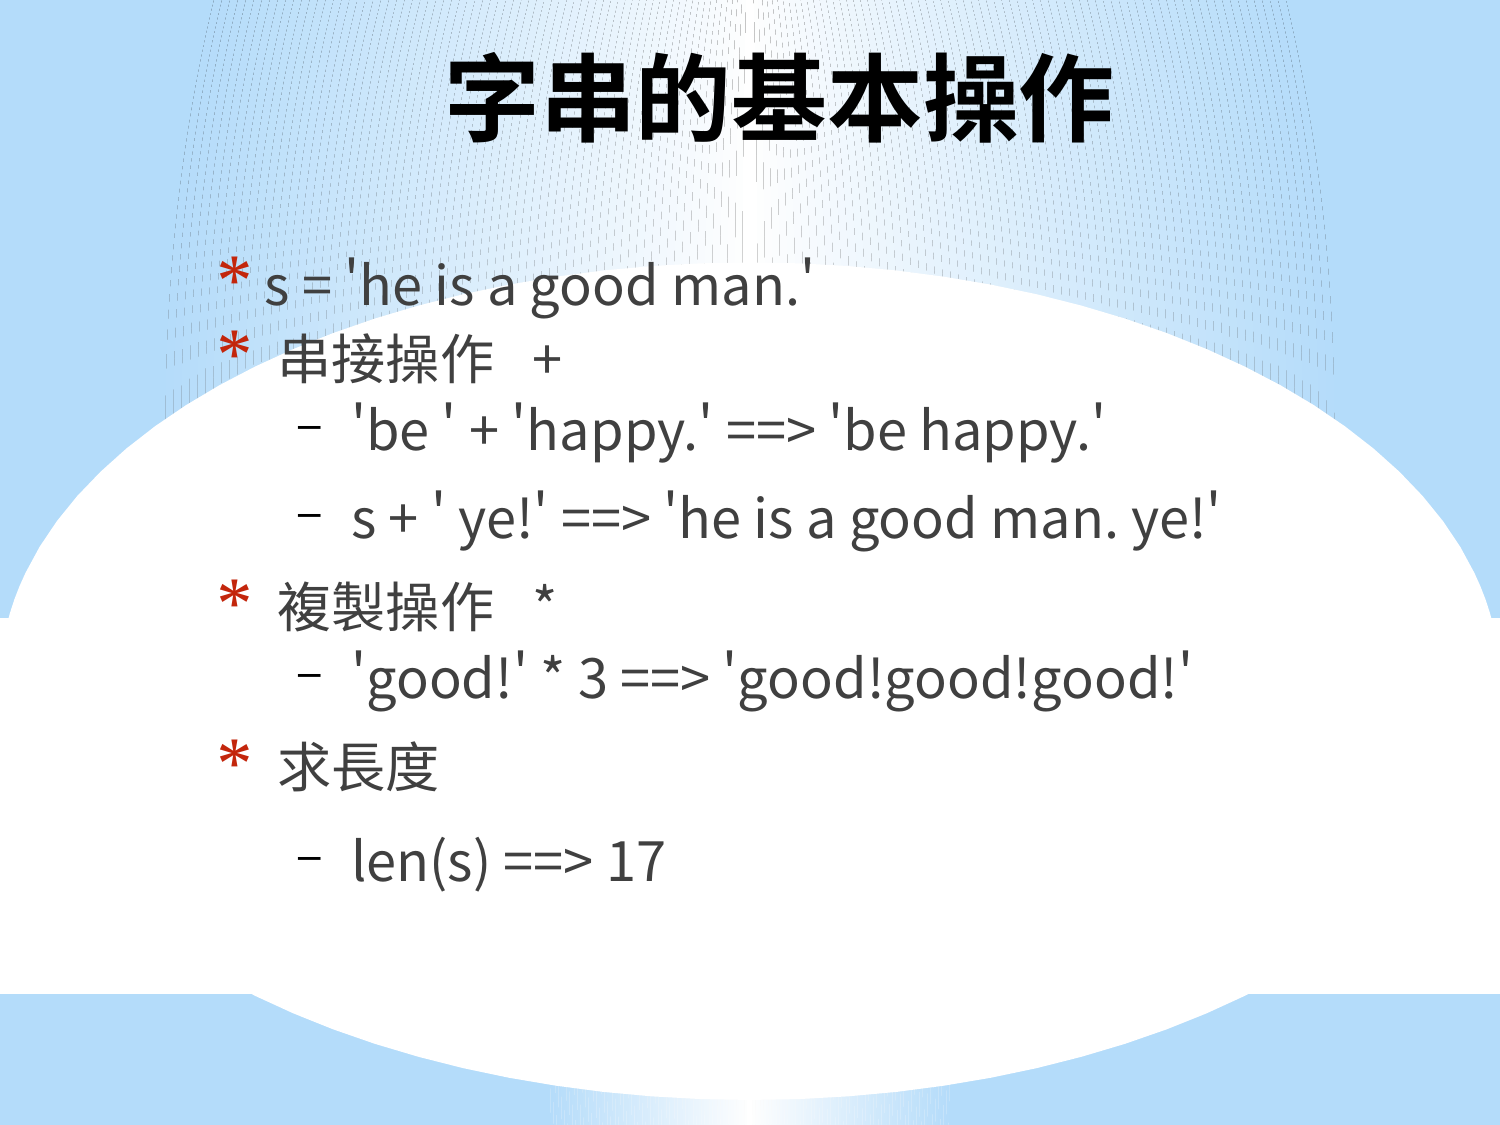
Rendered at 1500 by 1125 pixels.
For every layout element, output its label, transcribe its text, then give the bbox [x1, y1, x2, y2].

title 字串的基本操作 [147, 30, 1412, 219]
list s = 'he is a good man.' 串接操作 + 'be ' + 'happy.' ==> 'be happy.' s + ' ye!' ==> 'he is a good man. ye!' 複製操作 * 'good!' * 3 ==> 'good!good!good!' 求長度 len(s) ==> 17 [194, 243, 1400, 1047]
